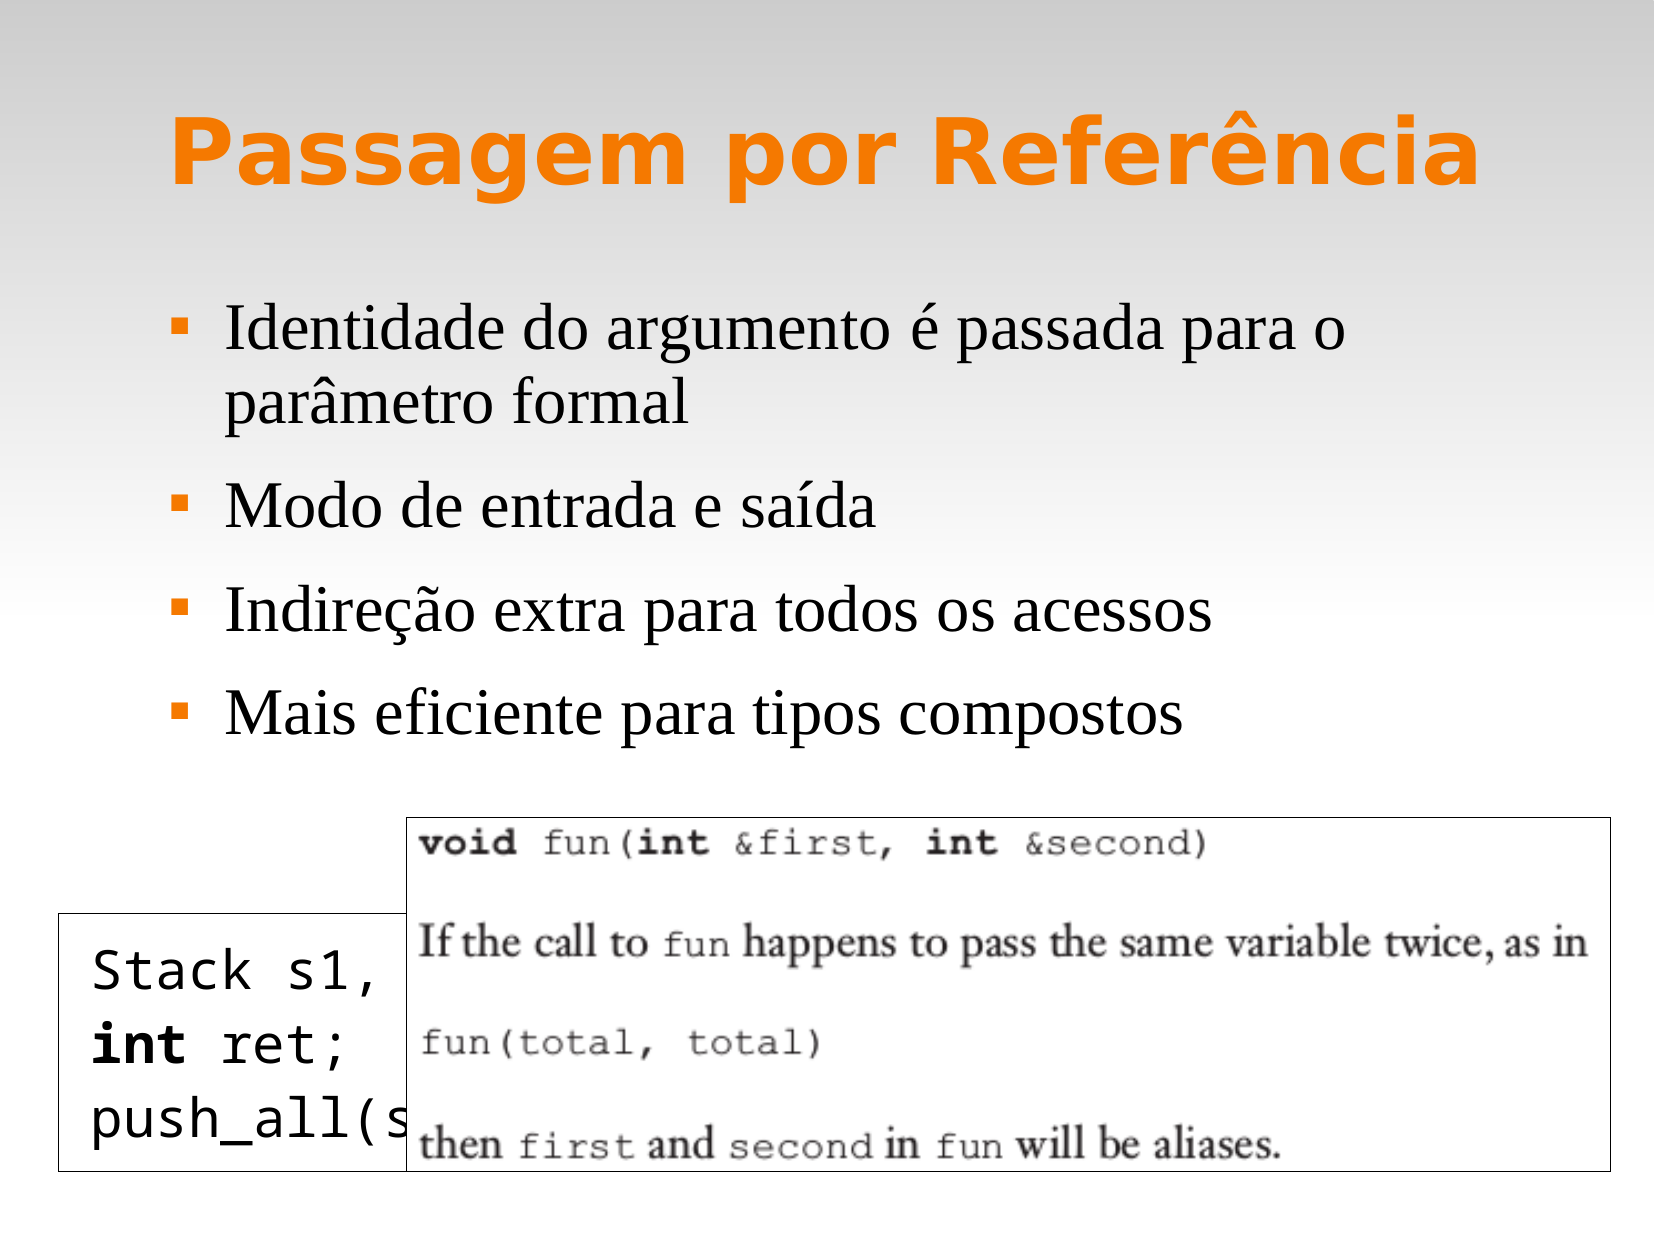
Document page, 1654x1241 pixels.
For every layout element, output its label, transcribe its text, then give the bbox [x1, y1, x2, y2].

title Passagem por Referência [82, 49, 1571, 257]
text_box Stack s1, s2 = ... int ret; push_all(s1&, s2, ret&); [58, 913, 406, 1172]
picture [406, 817, 1611, 1172]
list Identidade do argumento é passada para o parâmetro formal Modo de entrada e saída Indireção extra para todos os acessos Mais eficiente para tipos compostos [82, 290, 1571, 913]
